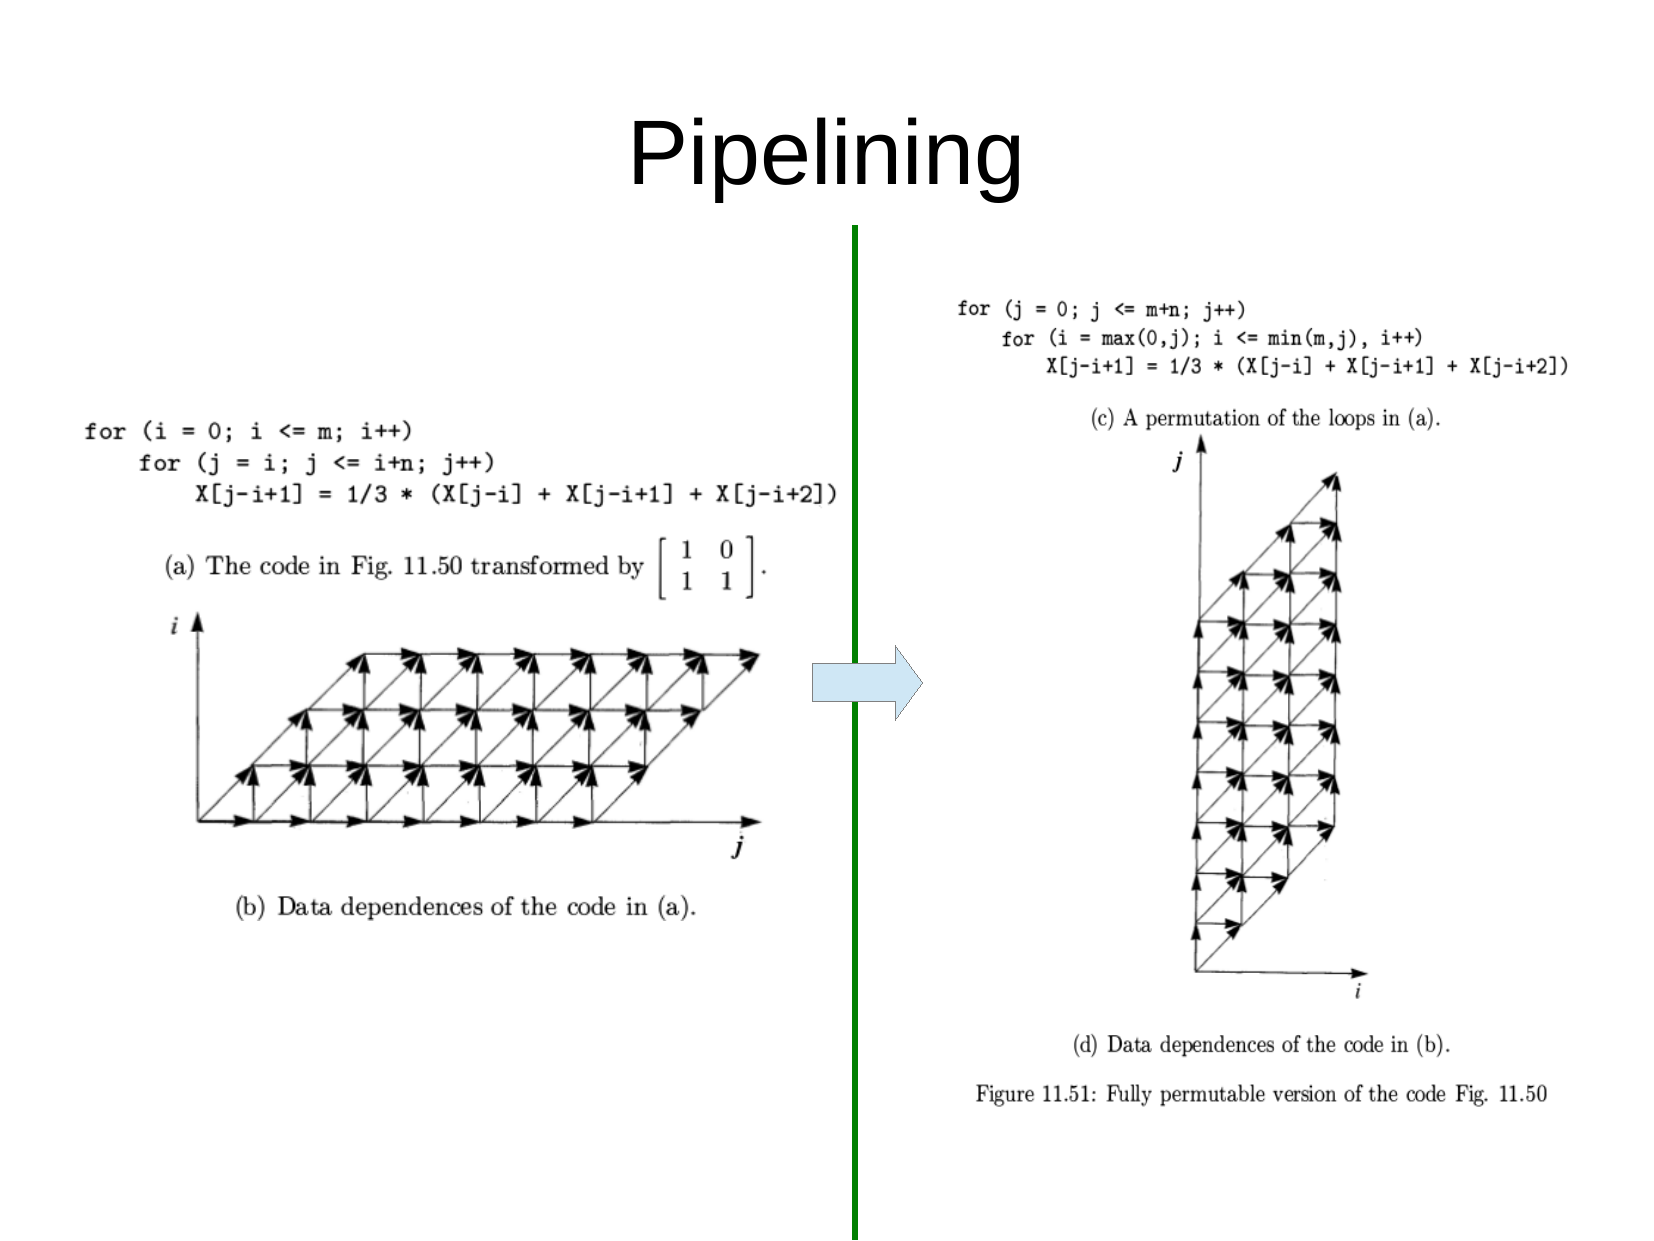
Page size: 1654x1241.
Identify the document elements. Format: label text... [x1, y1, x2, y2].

text_box [812, 645, 923, 721]
title Pipelining [82, 49, 1571, 257]
picture [75, 412, 852, 921]
picture [945, 284, 1580, 1126]
